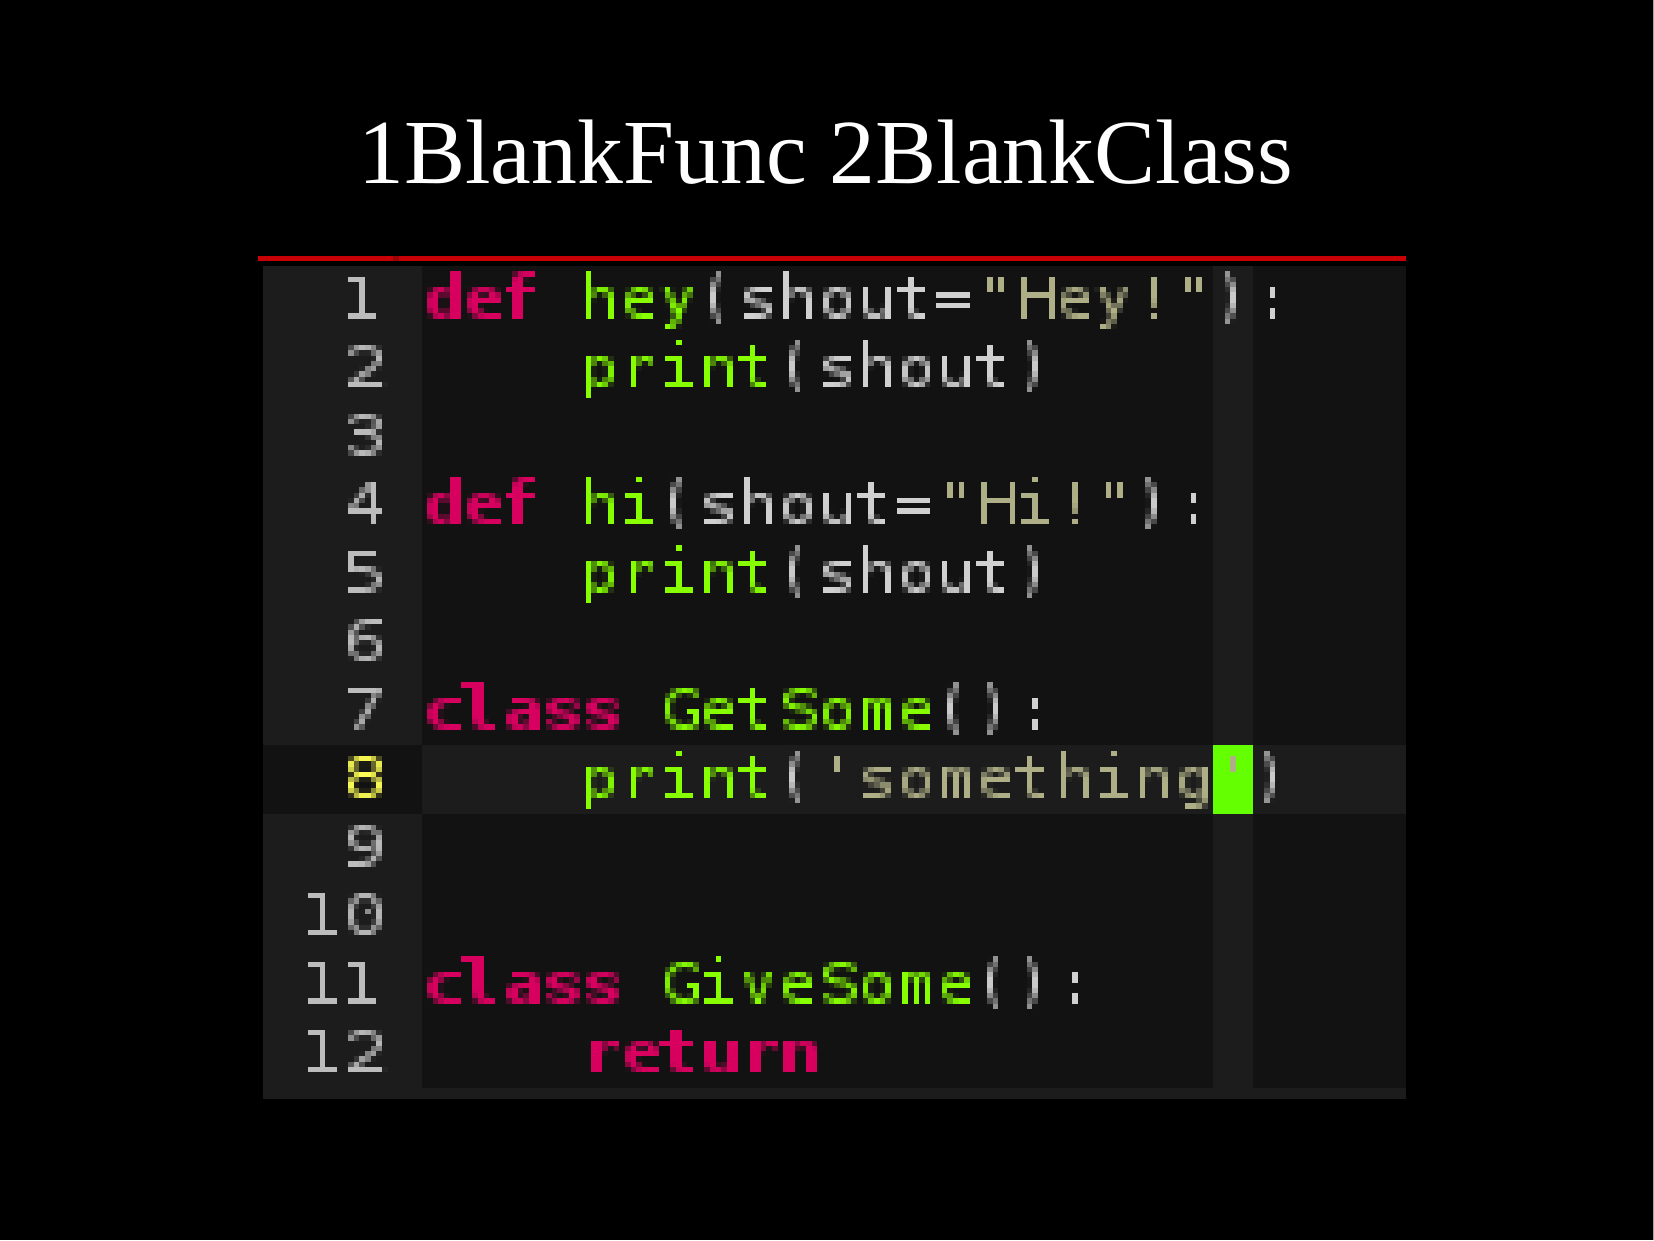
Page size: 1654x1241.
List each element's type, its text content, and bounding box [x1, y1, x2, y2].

title 1BlankFunc 2BlankClass [82, 49, 1571, 257]
picture [258, 256, 1406, 1099]
